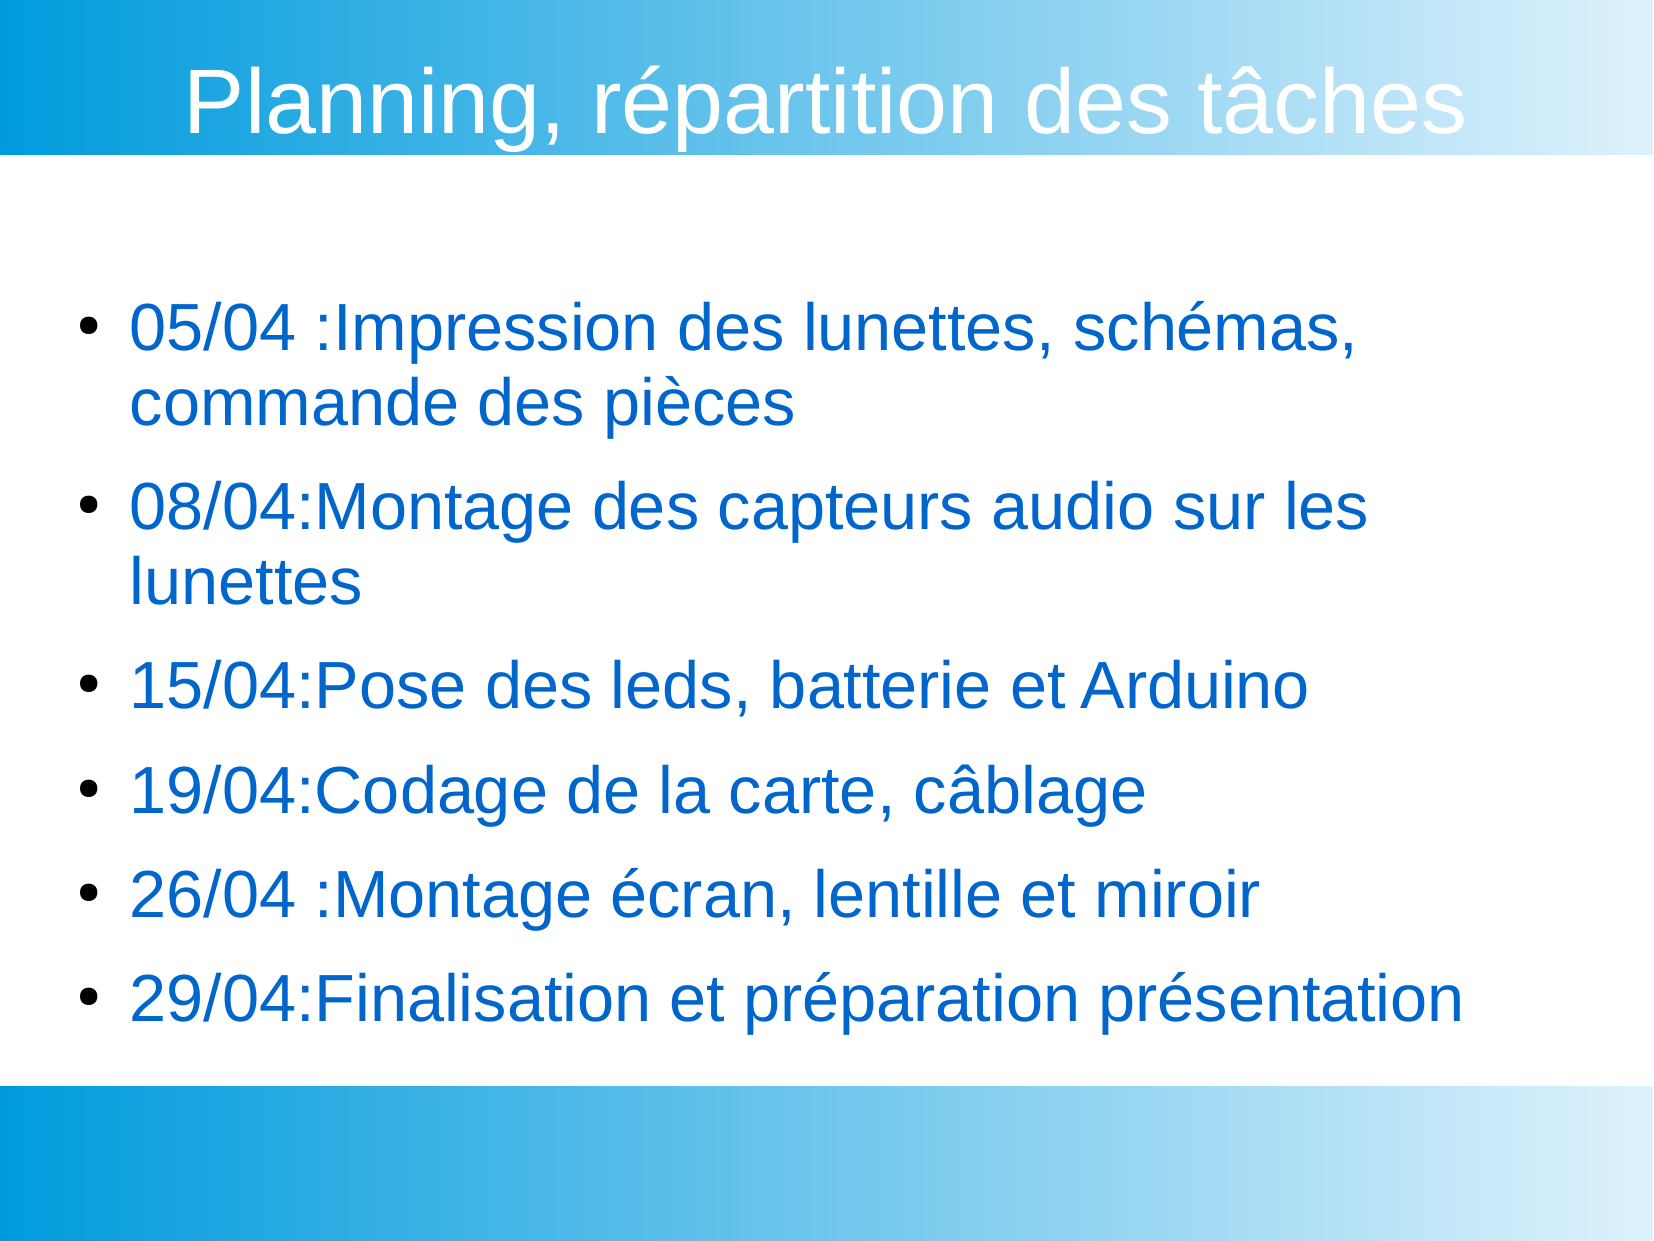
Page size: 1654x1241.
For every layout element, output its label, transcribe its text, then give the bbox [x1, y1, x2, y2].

title Planning, répartition des tâches [82, 49, 1571, 155]
list 05/04 :Impression des lunettes, schémas, commande des pièces 08/04:Montage des capteurs audio sur les lunettes 15/04:Pose des leds, batterie et Arduino 19/04:Codage de la carte, câblage 26/04 :Montage écran, lentille et miroir 29/04:Finalisation et préparation présentation [59, 290, 1548, 1010]
